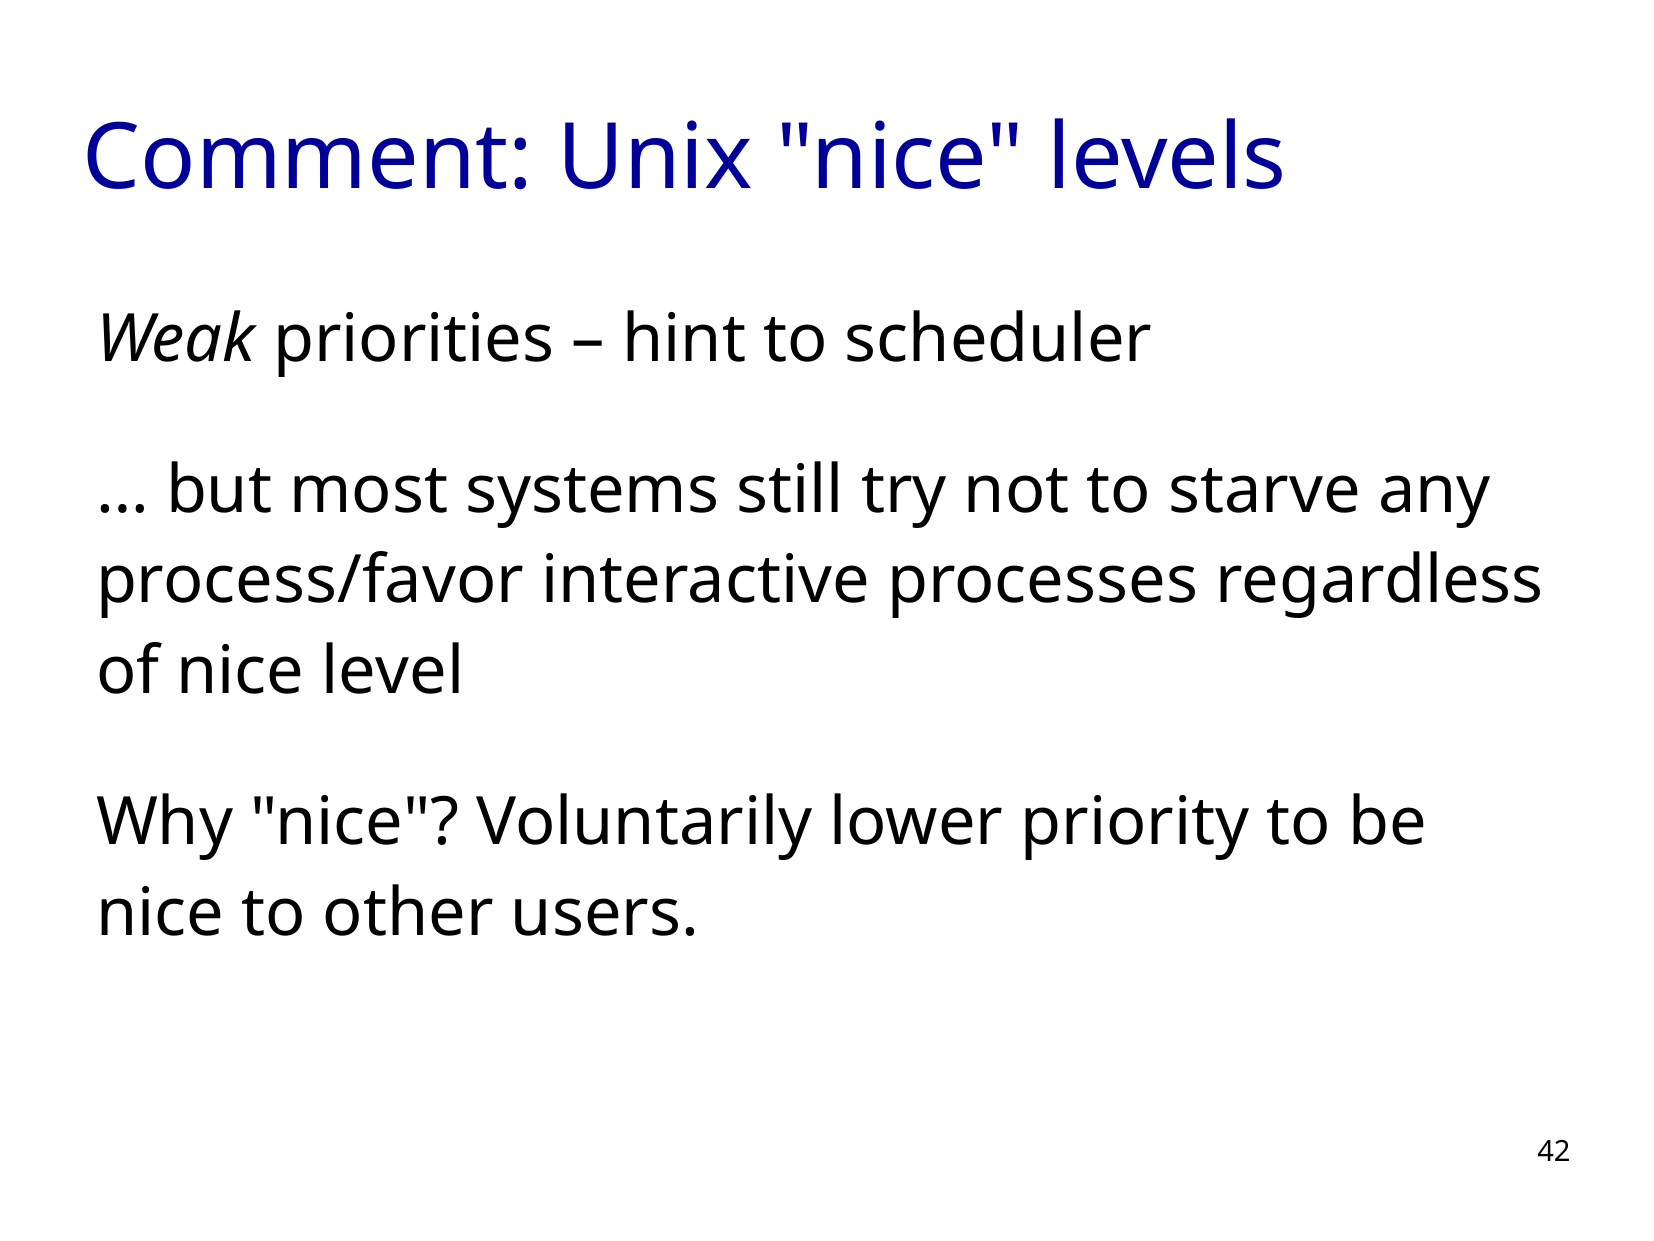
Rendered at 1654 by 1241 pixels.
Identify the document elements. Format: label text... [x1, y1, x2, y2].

title Comment: Unix "nice" levels [82, 49, 1571, 257]
list Weak priorities – hint to scheduler … but most systems still try not to starve any process/favor interactive processes regardless of nice level Why "nice"? Voluntarily lower priority to be nice to other users. [60, 290, 1571, 1096]
